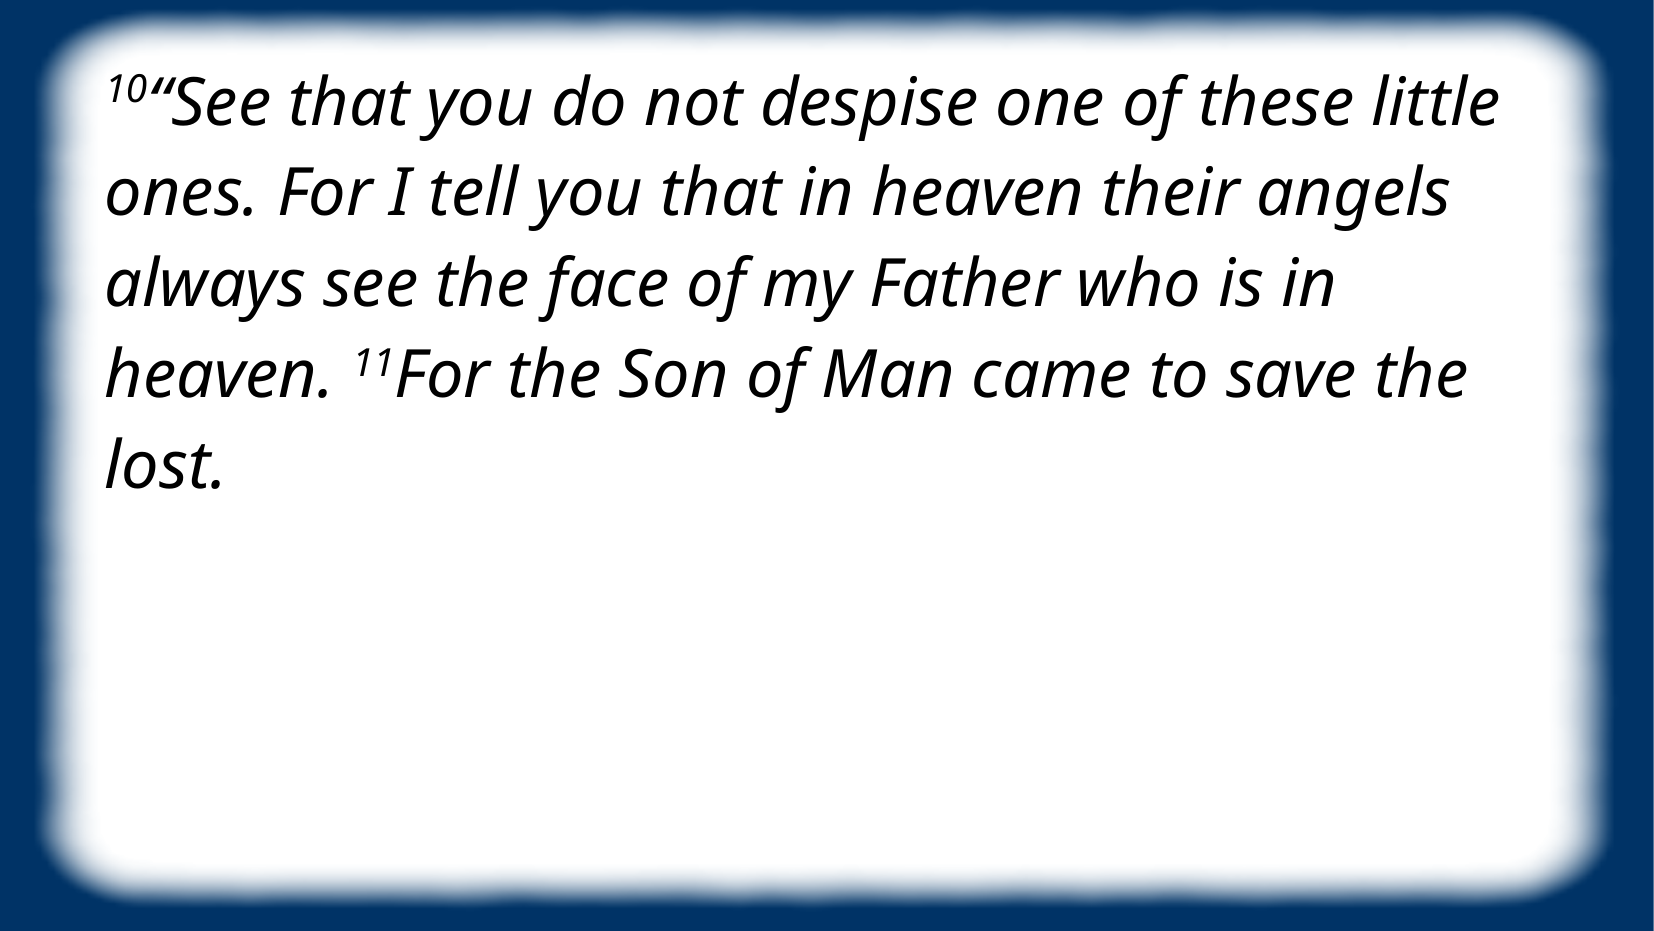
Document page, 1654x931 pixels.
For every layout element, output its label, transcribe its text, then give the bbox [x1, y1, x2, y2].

text_box 10“See that you do not despise one of these little ones. For I tell you that in heaven their angels always see the face of my Father who is in heaven. 11For the Son of Man came to save the lost. [90, 46, 1546, 505]
picture [0, 0, 1654, 931]
